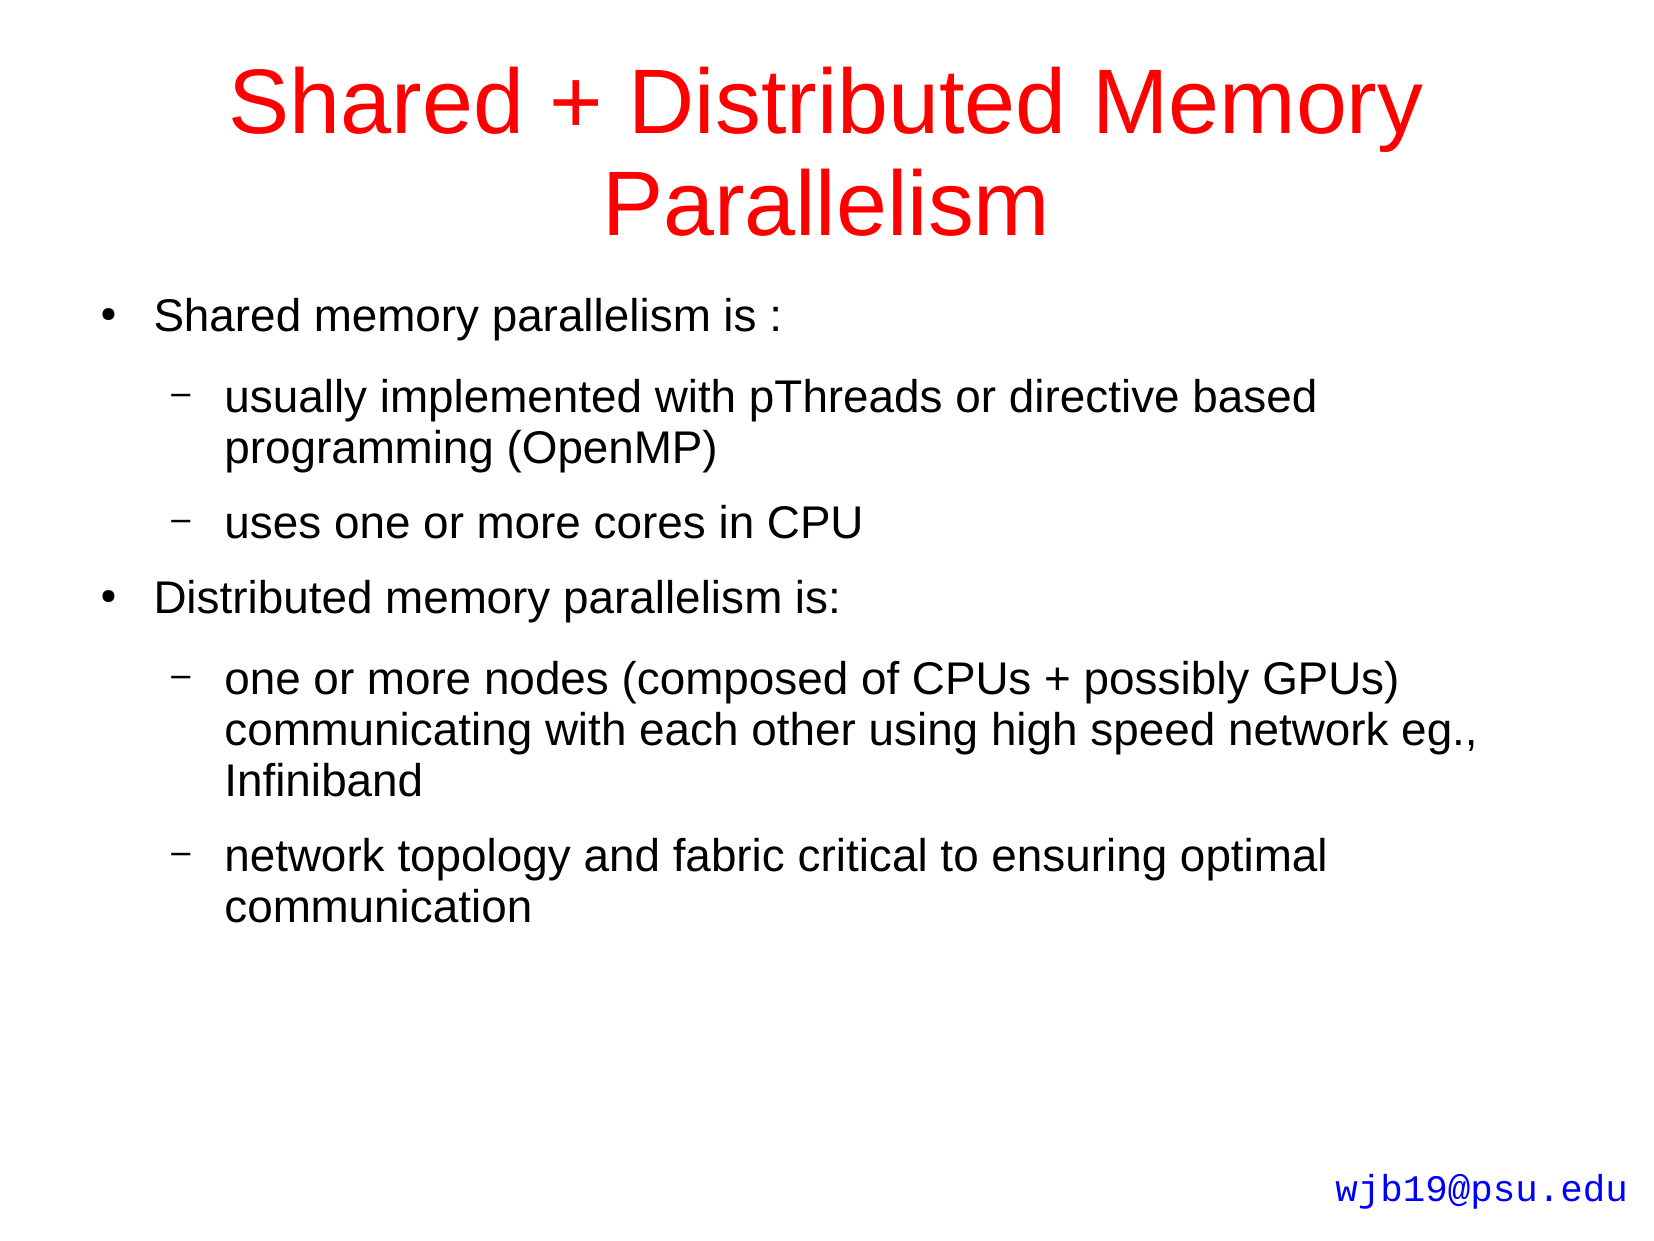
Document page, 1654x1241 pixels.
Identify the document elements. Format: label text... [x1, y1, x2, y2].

text_box wjb19@psu.edu [1320, 1162, 1643, 1220]
list Shared memory parallelism is : usually implemented with pThreads or directive based programming (OpenMP) uses one or more cores in CPU Distributed memory parallelism is: one or more nodes (composed of CPUs + possibly GPUs) communicating with each other using high speed network eg., Infiniband network topology and fabric critical to ensuring optimal communication [82, 290, 1538, 1010]
title Shared + Distributed Memory Parallelism [82, 49, 1571, 257]
